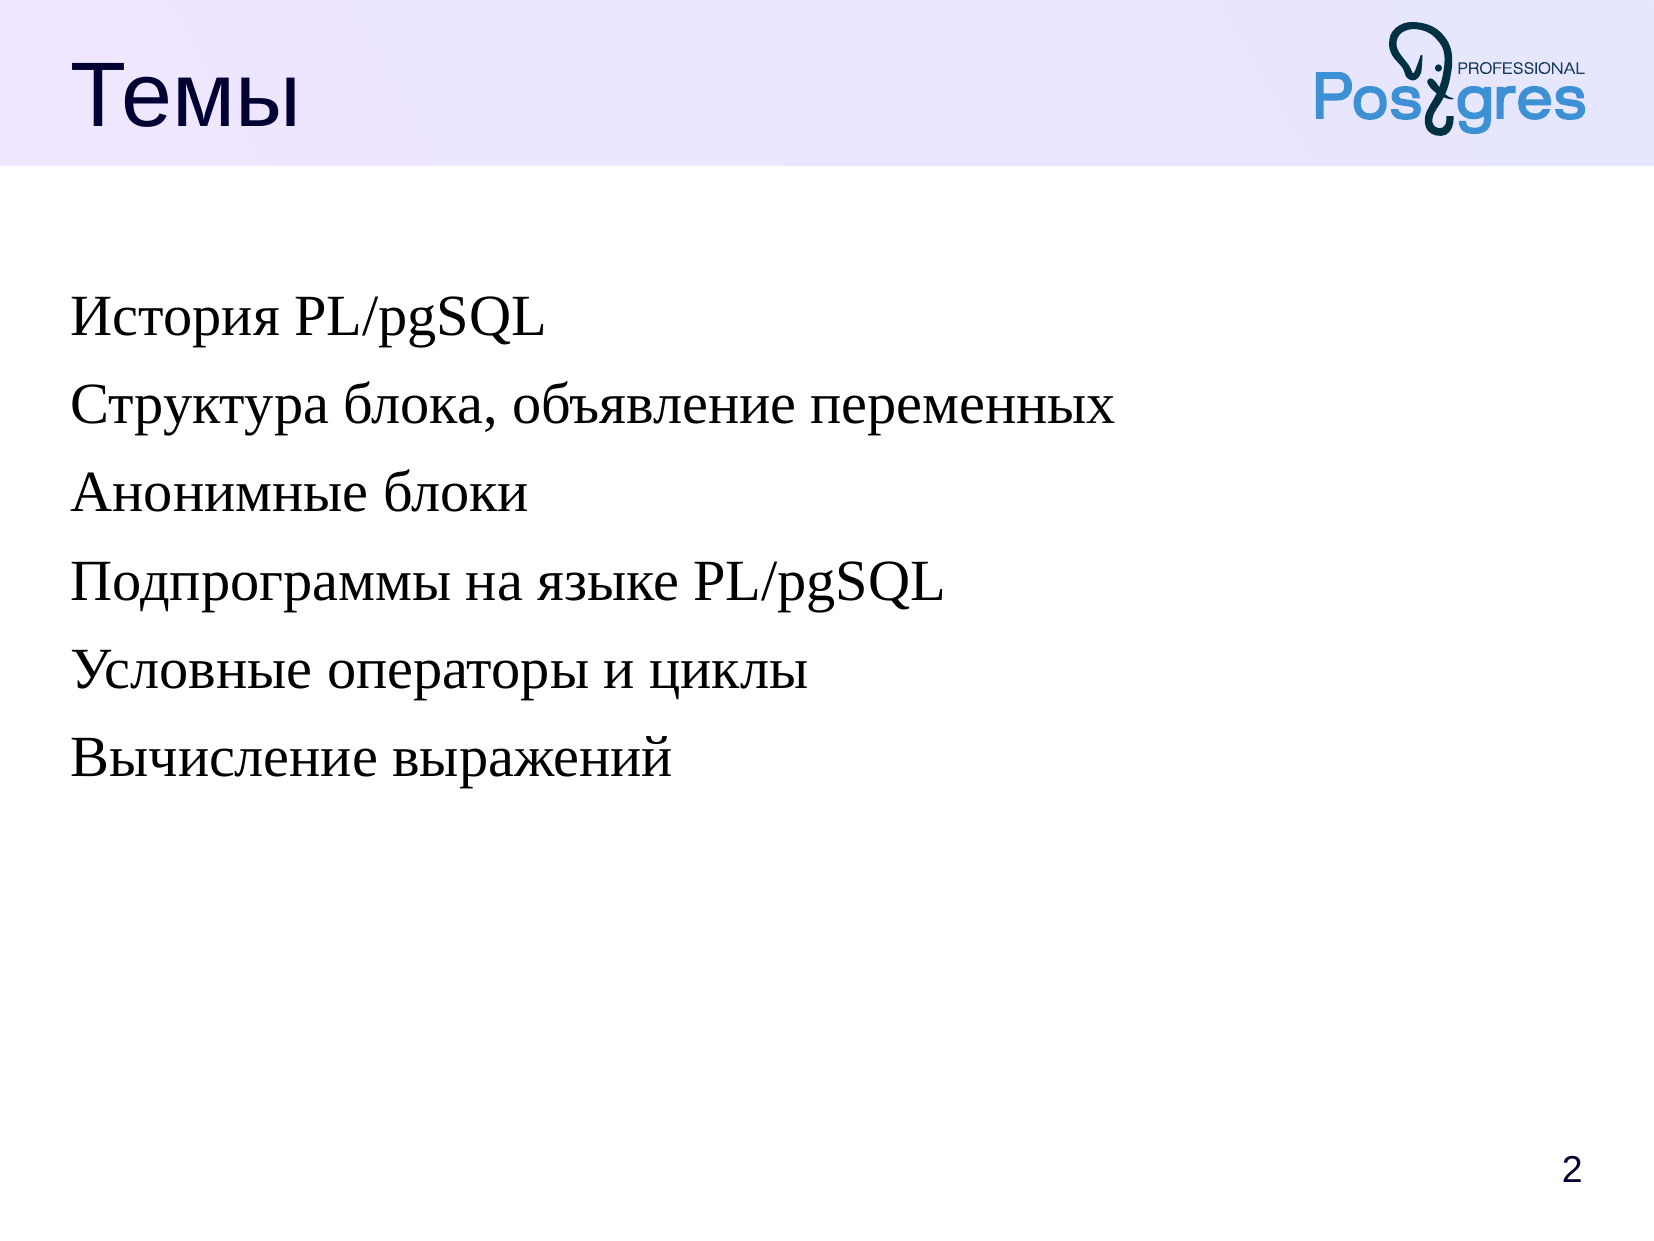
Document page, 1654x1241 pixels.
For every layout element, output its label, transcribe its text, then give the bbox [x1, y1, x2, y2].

title Темы [70, 43, 1241, 147]
list История PL/pgSQL Структура блока, объявление переменных Анонимные блоки Подпрограммы на языке PL/pgSQL Условные операторы и циклы Вычисление выражений [70, 283, 1583, 1141]
